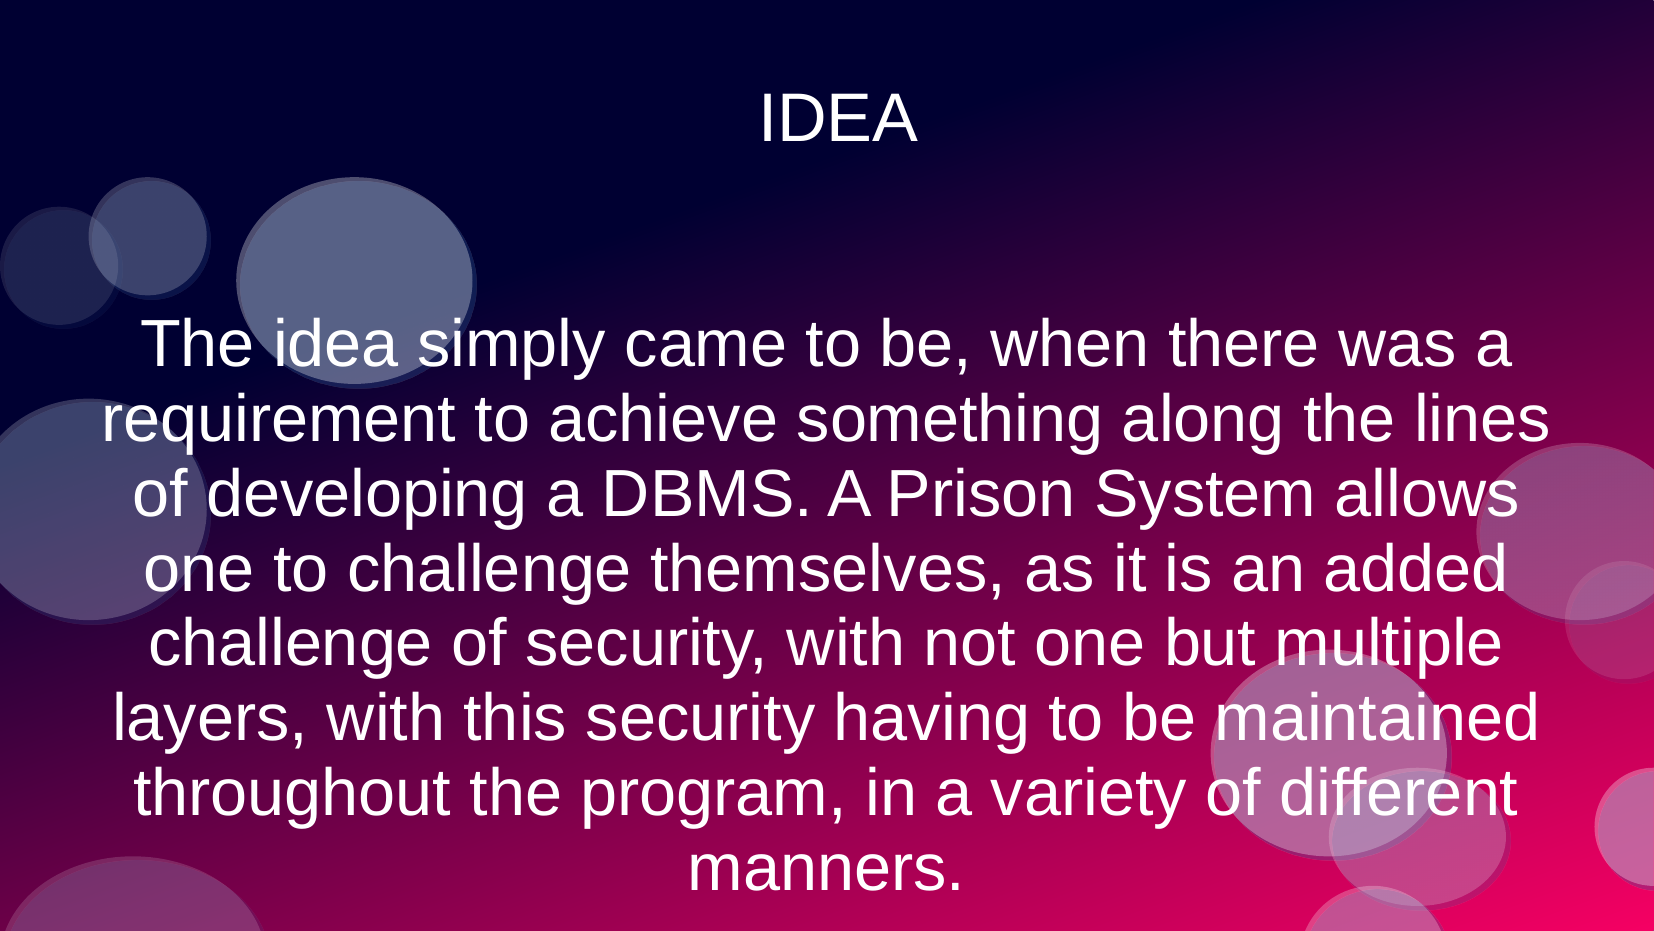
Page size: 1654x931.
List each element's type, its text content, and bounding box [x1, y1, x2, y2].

title IDEA [262, 44, 1415, 192]
subtitle The idea simply came to be, when there was a requirement to achieve something along the lines of developing a DBMS. A Prison System allows one to challenge themselves, as it is an added challenge of security, with not one but multiple layers, with this security having to be maintained throughout the program, in a variety of different manners. [88, 306, 1565, 905]
